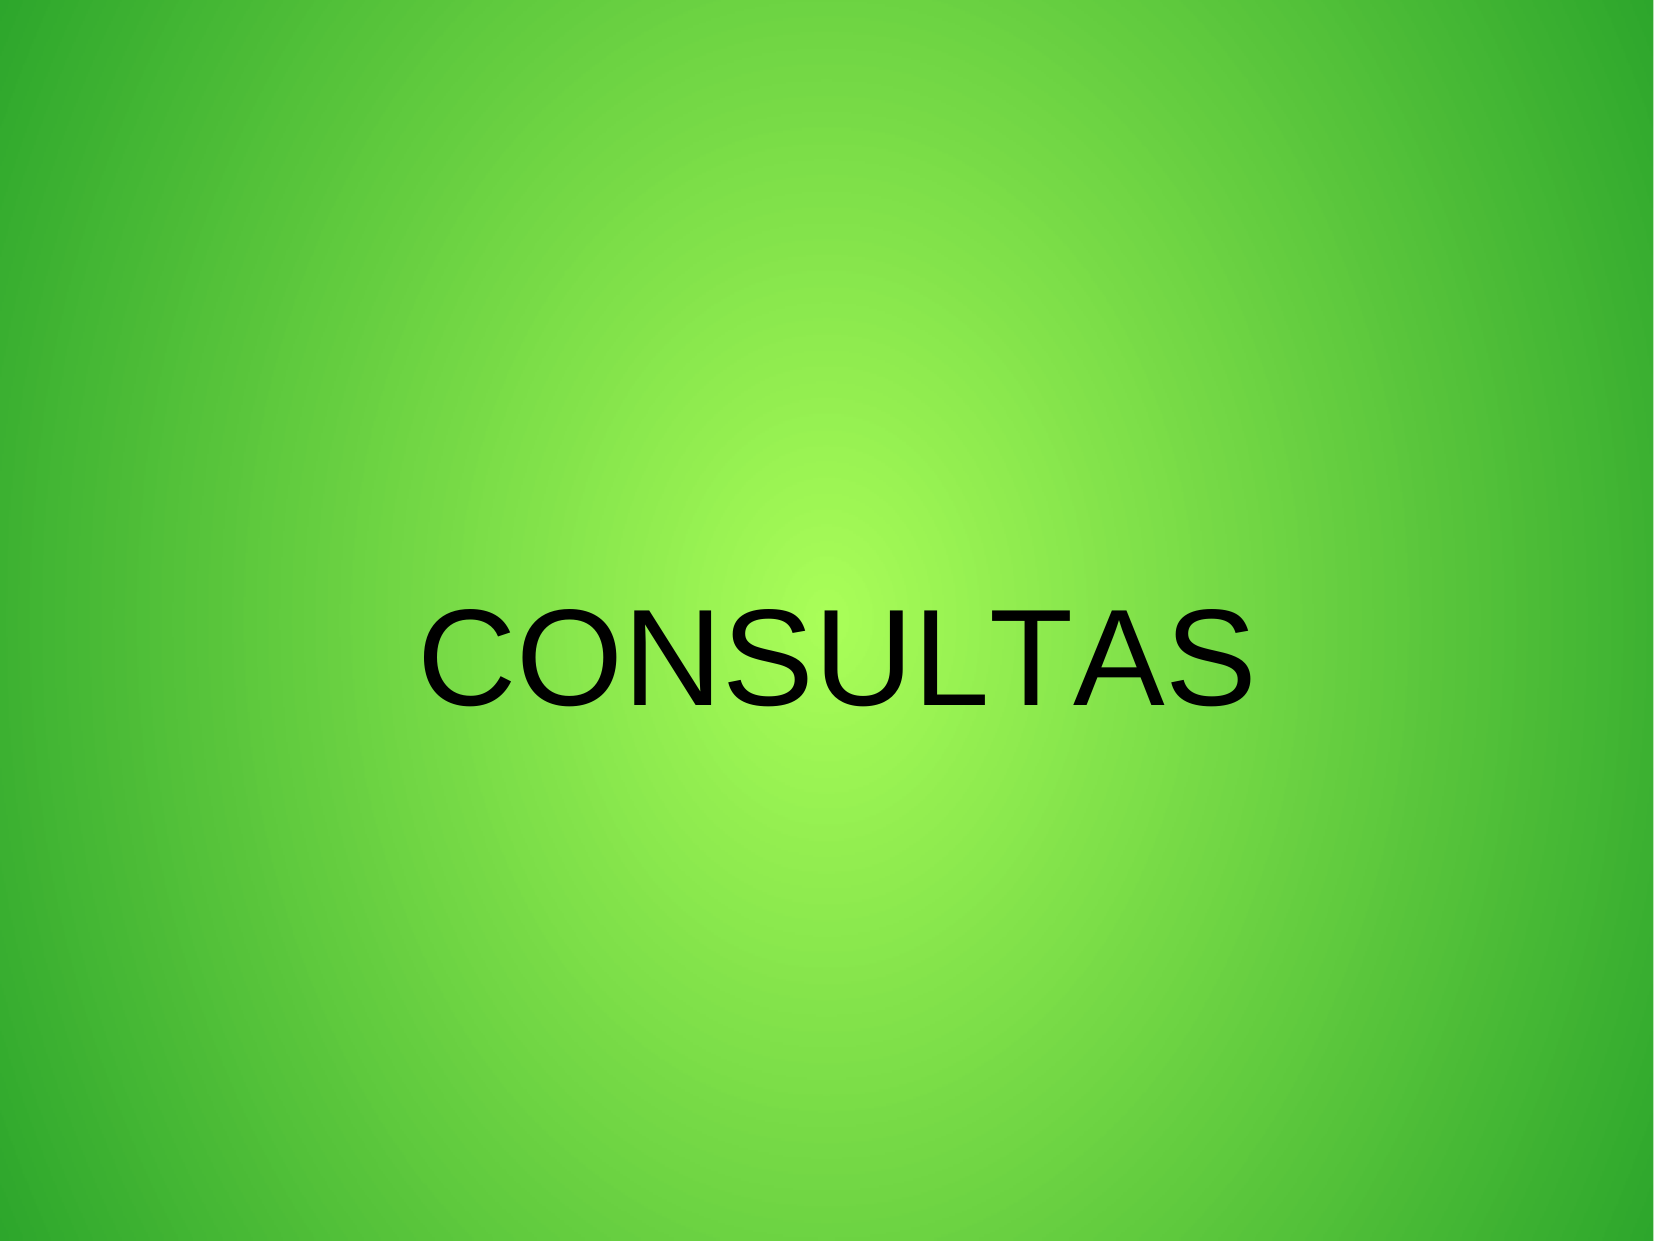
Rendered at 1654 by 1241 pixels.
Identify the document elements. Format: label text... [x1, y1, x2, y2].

picture [0, 0, 1654, 1241]
text_box CONSULTAS [402, 574, 1253, 745]
